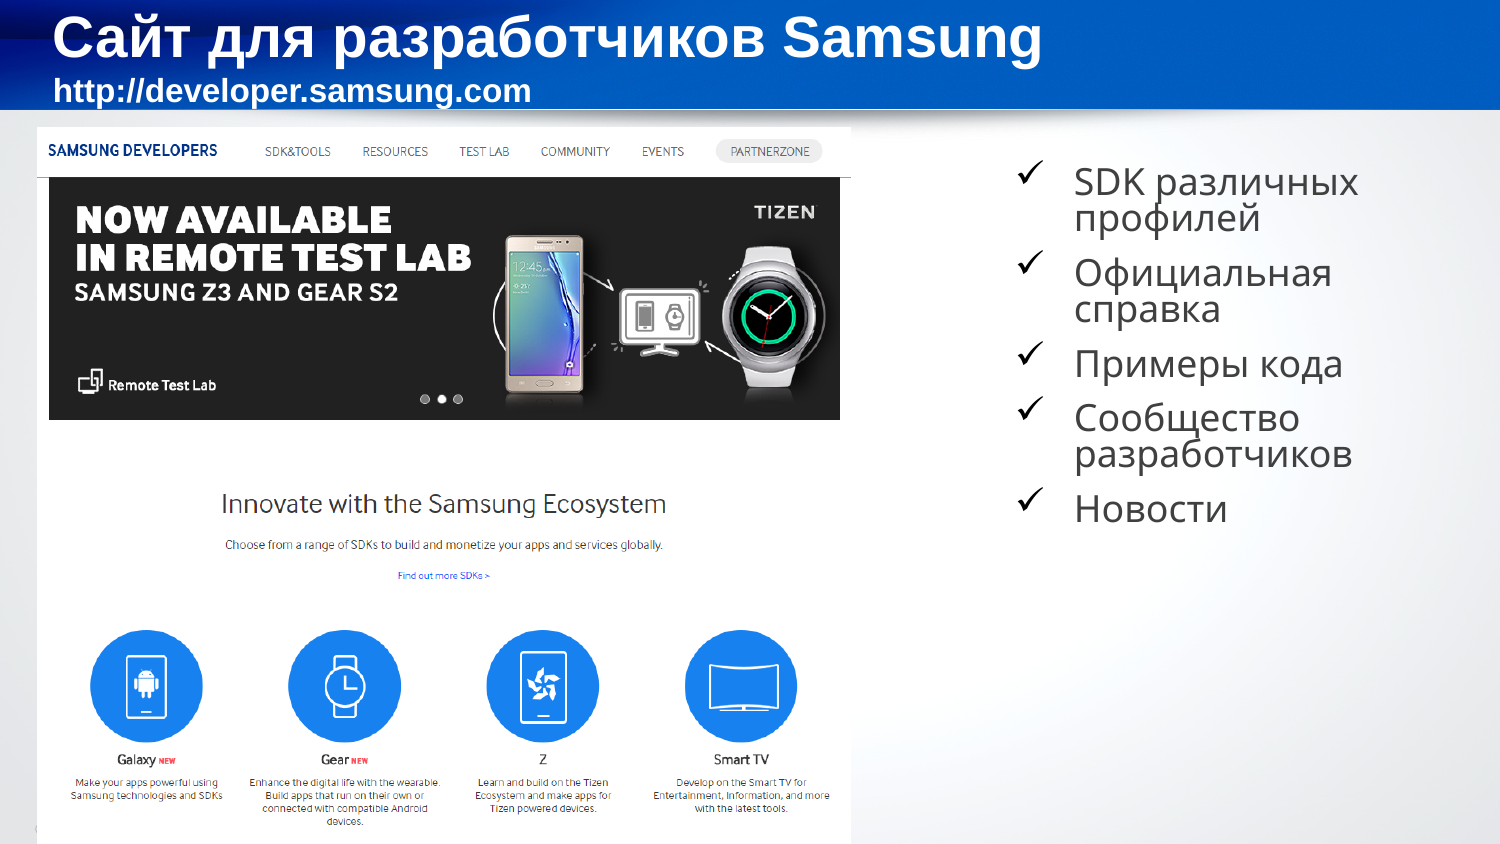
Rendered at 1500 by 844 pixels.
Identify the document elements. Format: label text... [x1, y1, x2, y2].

picture [0, 0, 1500, 844]
title Сайт для разработчиков Samsung http://developer.samsung.com [37, 21, 1471, 87]
text_box SDK различных профилей Официальная справка Примеры кода Сообщество разработчиков Новости [999, 159, 1463, 610]
